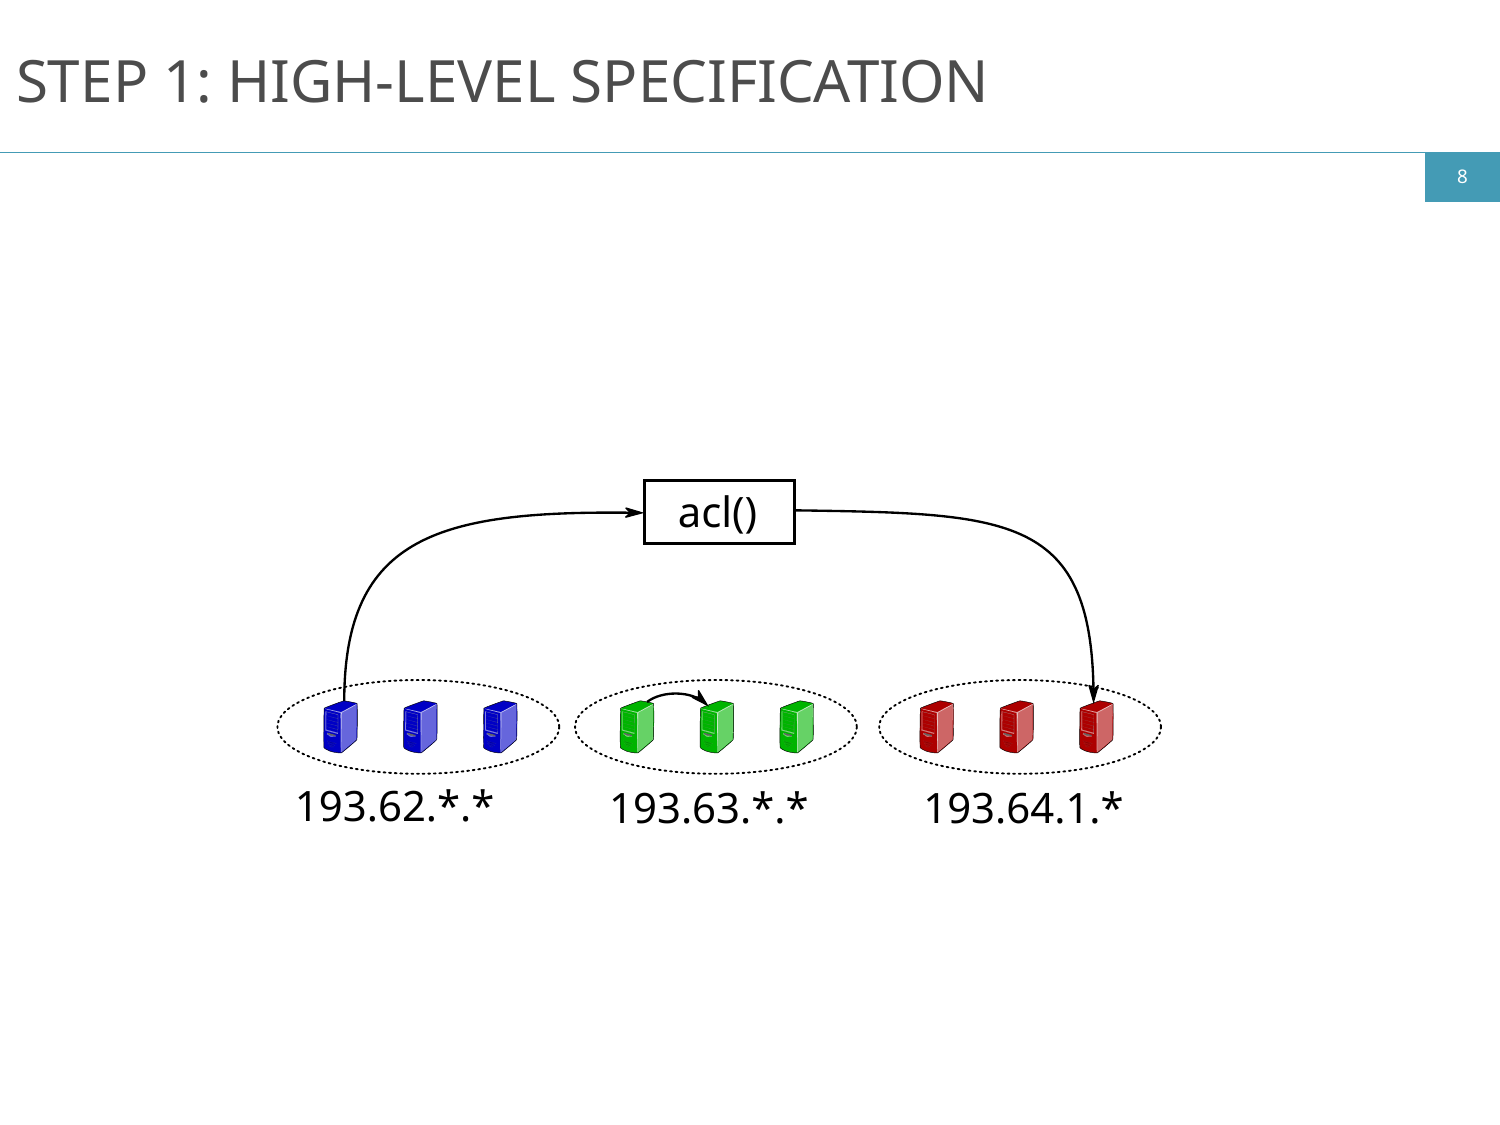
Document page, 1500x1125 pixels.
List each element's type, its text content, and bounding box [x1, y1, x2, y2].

title STEP 1: HIGH-LEVEL SPECIFICATION [15, 27, 1366, 132]
picture [271, 348, 1171, 826]
